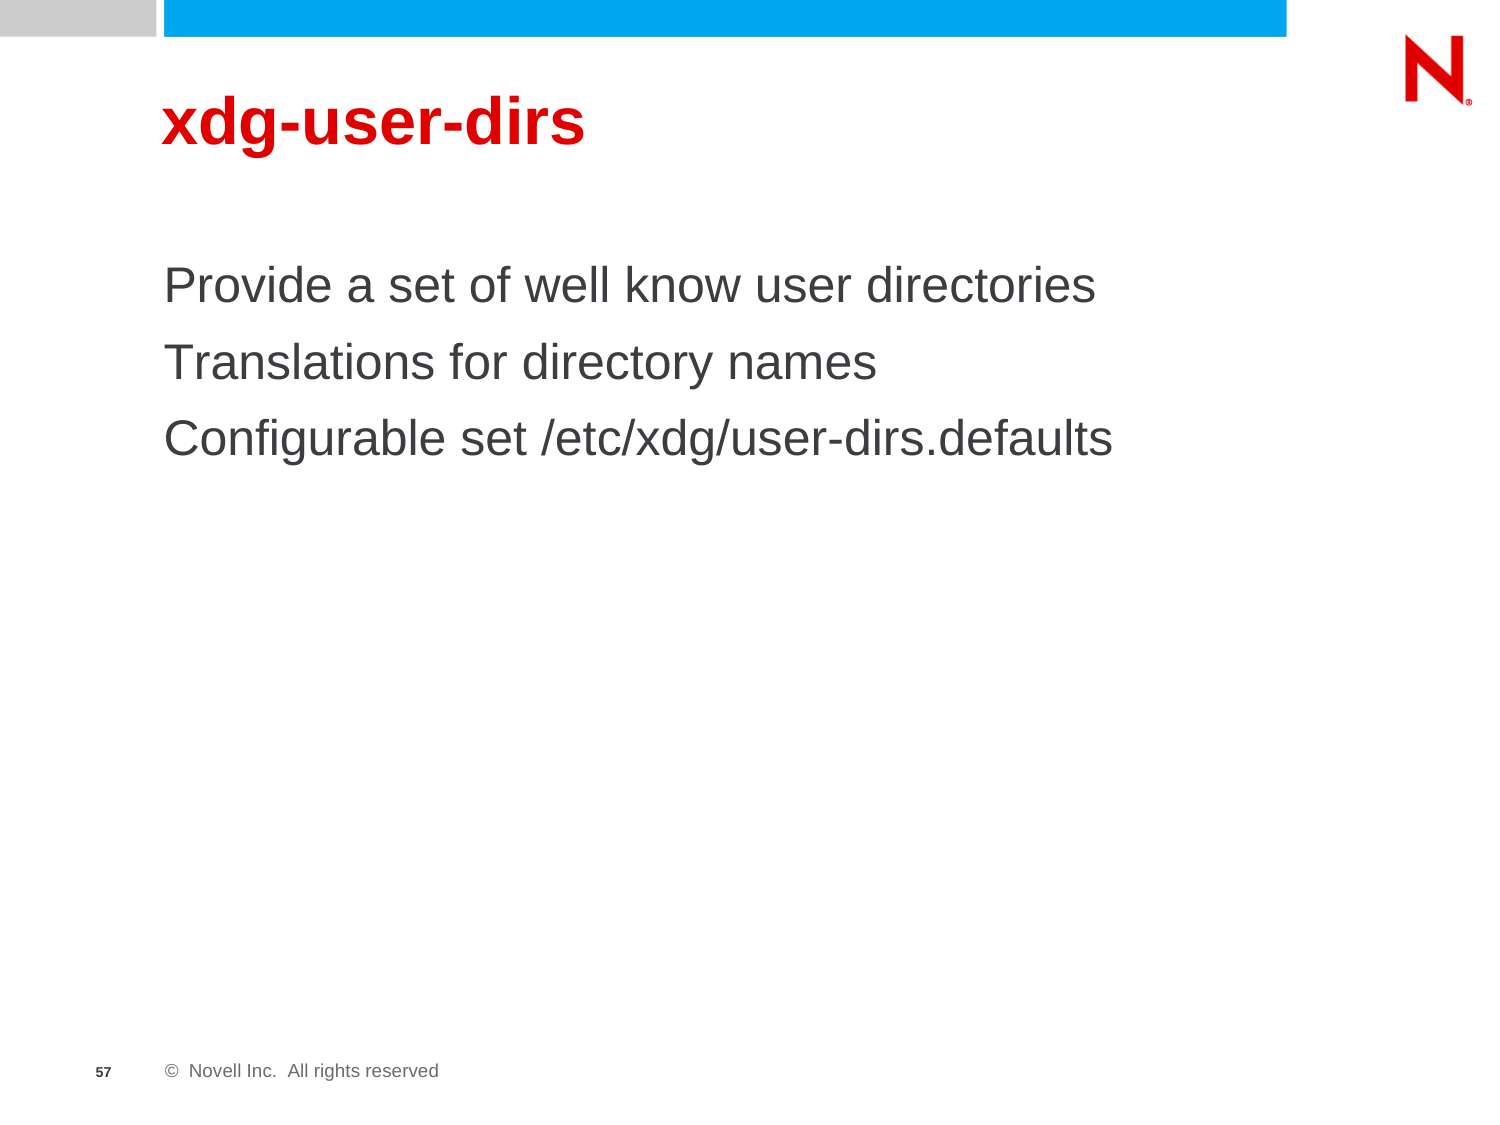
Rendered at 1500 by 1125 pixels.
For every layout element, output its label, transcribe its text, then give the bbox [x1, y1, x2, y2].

picture [1403, 32, 1473, 107]
list Provide a set of well know user directories Translations for directory names Configurable set /etc/xdg/user-dirs.defaults [163, 254, 1404, 986]
title xdg-user-dirs [161, 41, 1383, 205]
